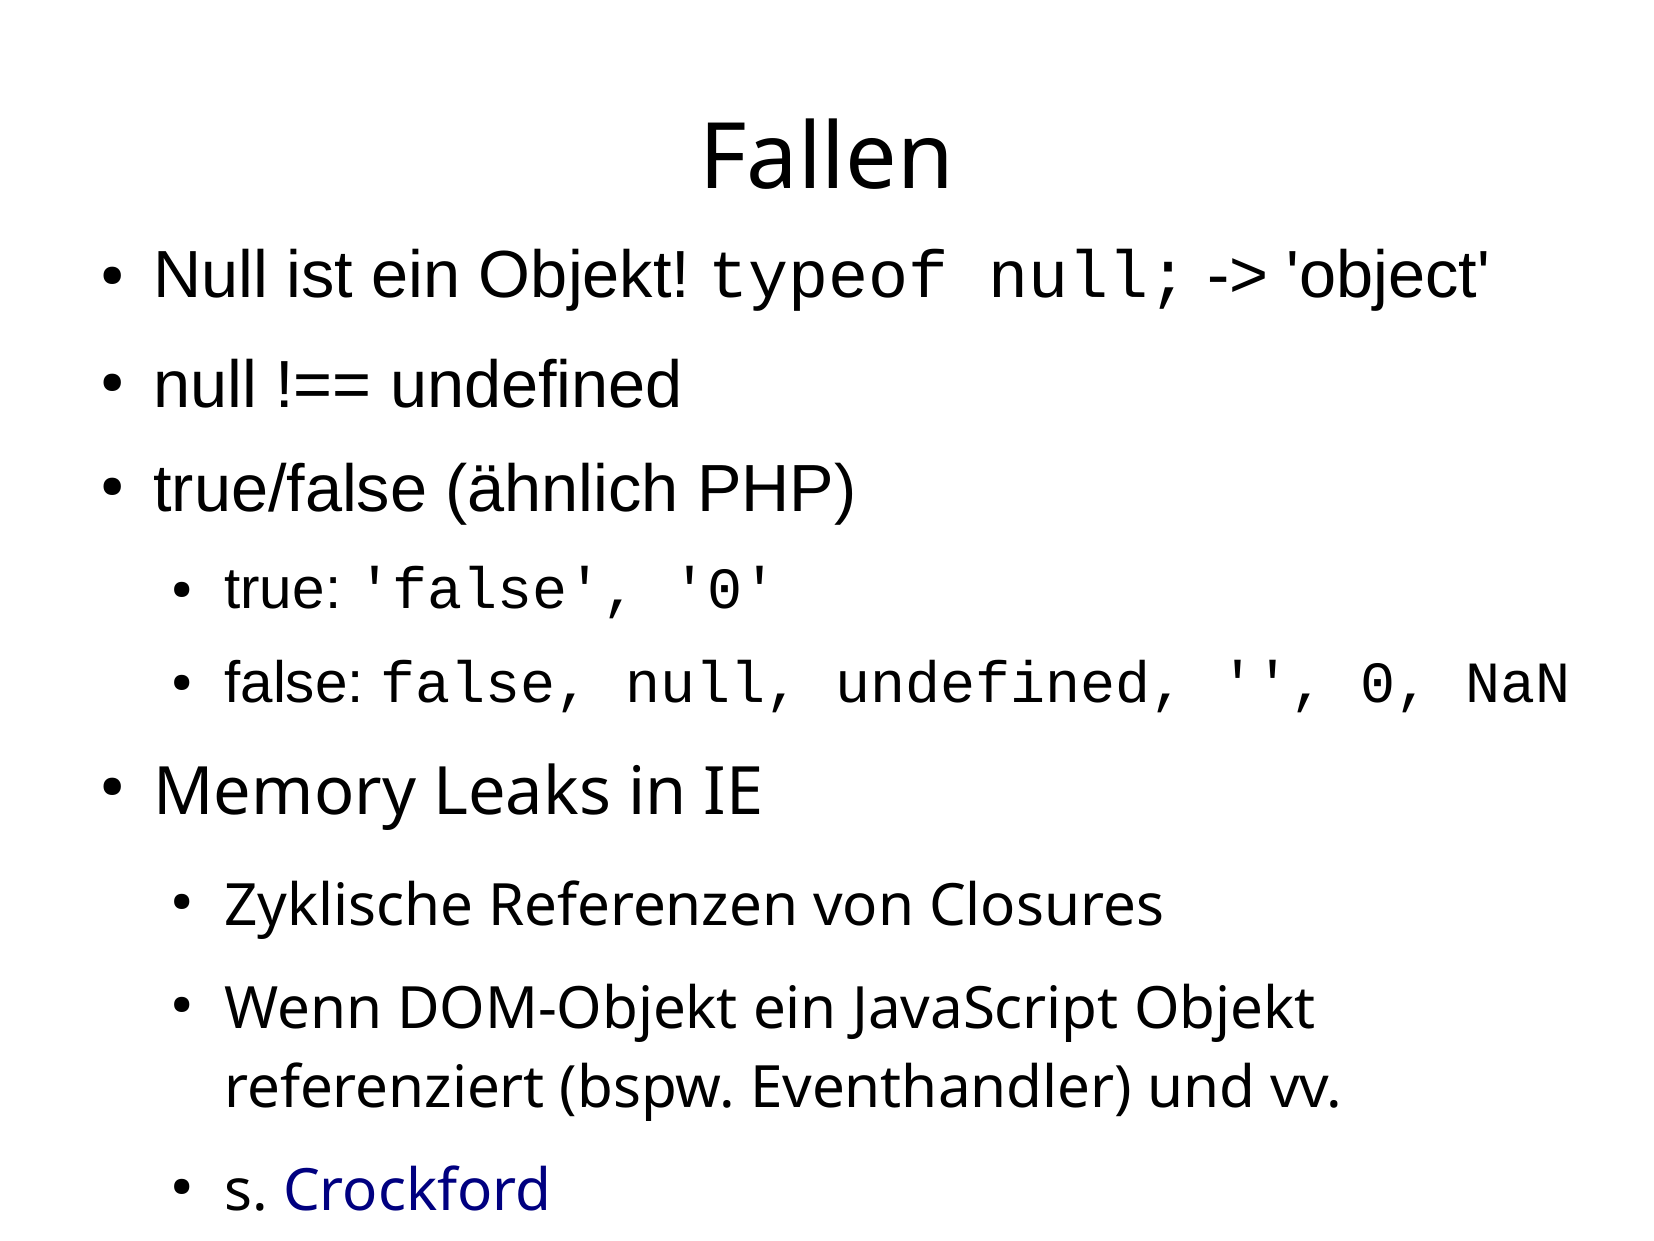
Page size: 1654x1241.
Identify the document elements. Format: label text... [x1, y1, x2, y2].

title Fallen [82, 56, 1571, 237]
list Null ist ein Objekt! typeof null; -> 'object' null !== undefined true/false (ähnlich PHP) true: 'false', '0' false: false, null, undefined, '', 0, NaN Memory Leaks in IE Zyklische Referenzen von Closures Wenn DOM-Objekt ein JavaScript Objekt referenziert (bspw. Eventhandler) und vv. s. Crockford [82, 237, 1571, 1193]
